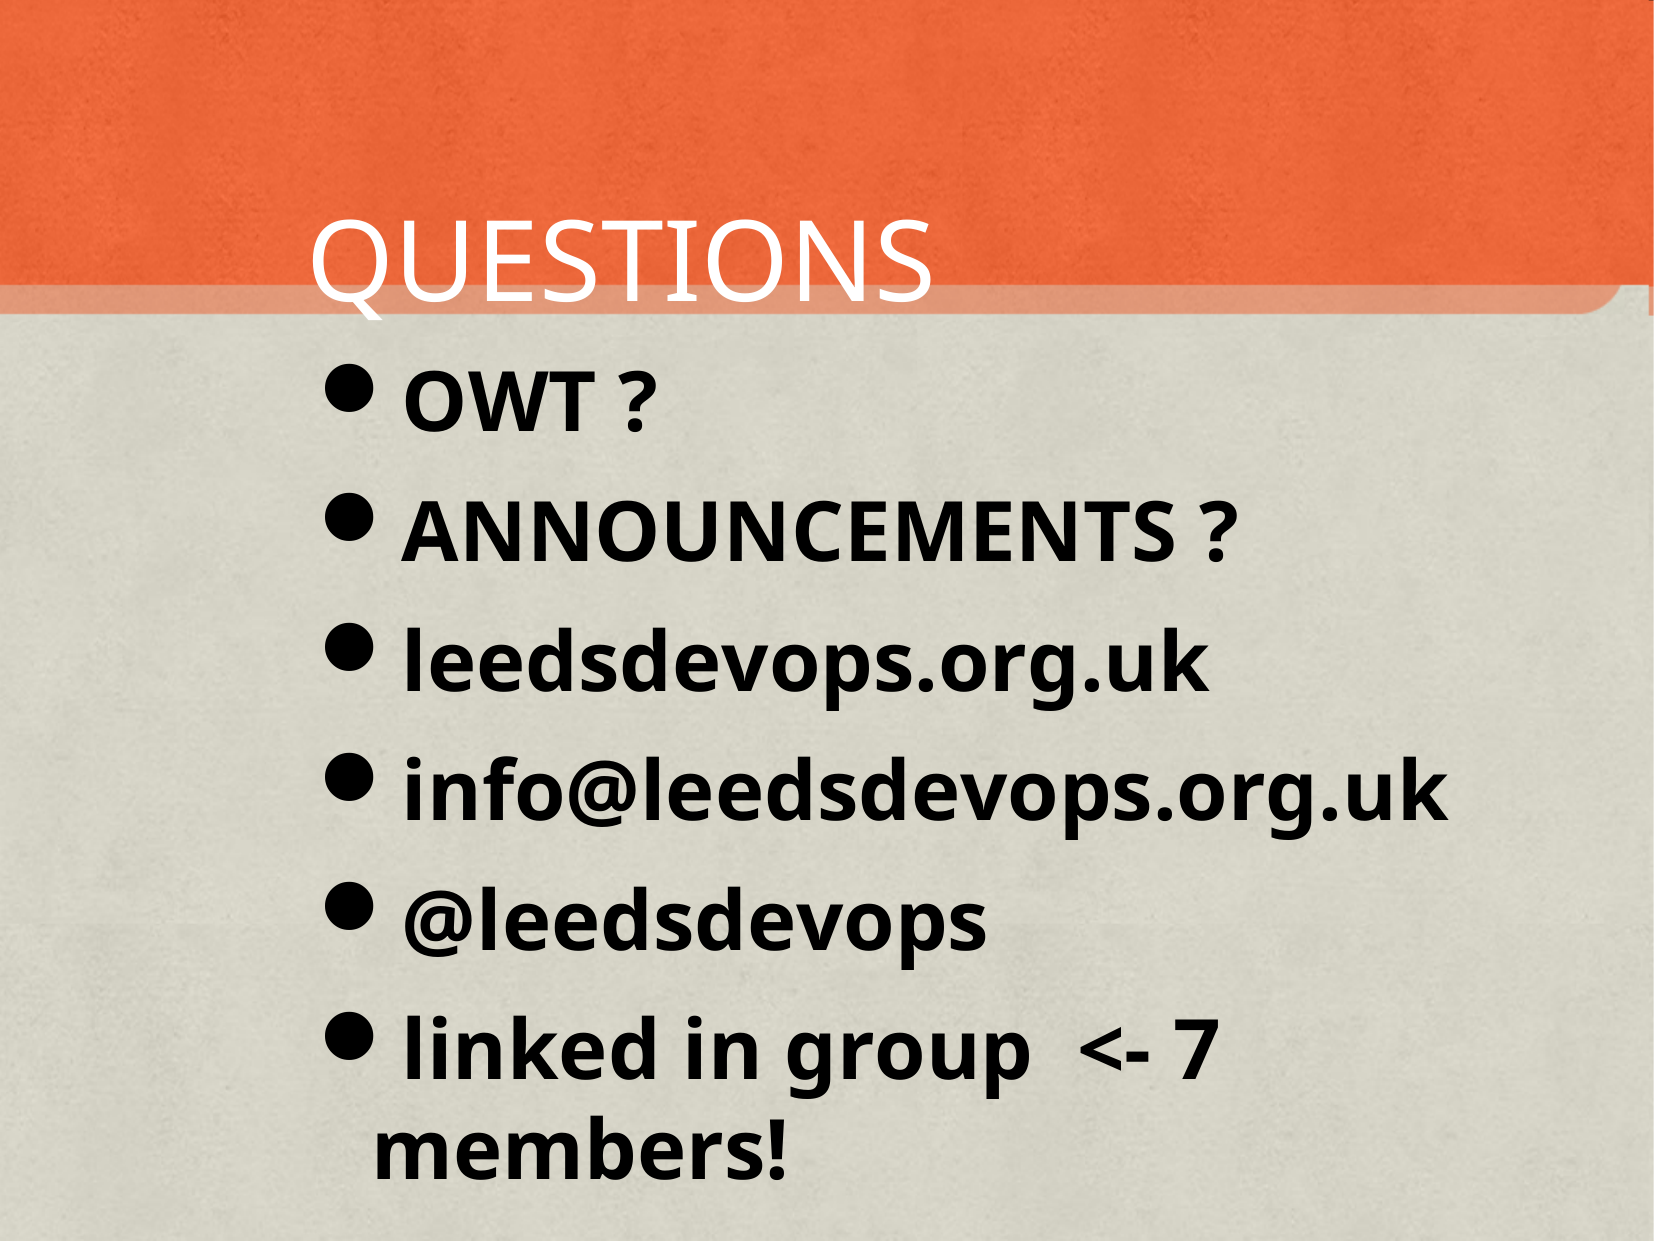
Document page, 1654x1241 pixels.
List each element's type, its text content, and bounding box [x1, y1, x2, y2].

text_box OWT ? ANNOUNCEMENTS ? leedsdevops.org.uk info@leedsdevops.org.uk @leedsdevops linked in group <- 7 members! [301, 348, 1588, 1068]
text_box QUESTIONS [324, 228, 376, 293]
text_box QUESTIONS [306, 189, 1654, 318]
picture [0, 0, 1654, 1241]
